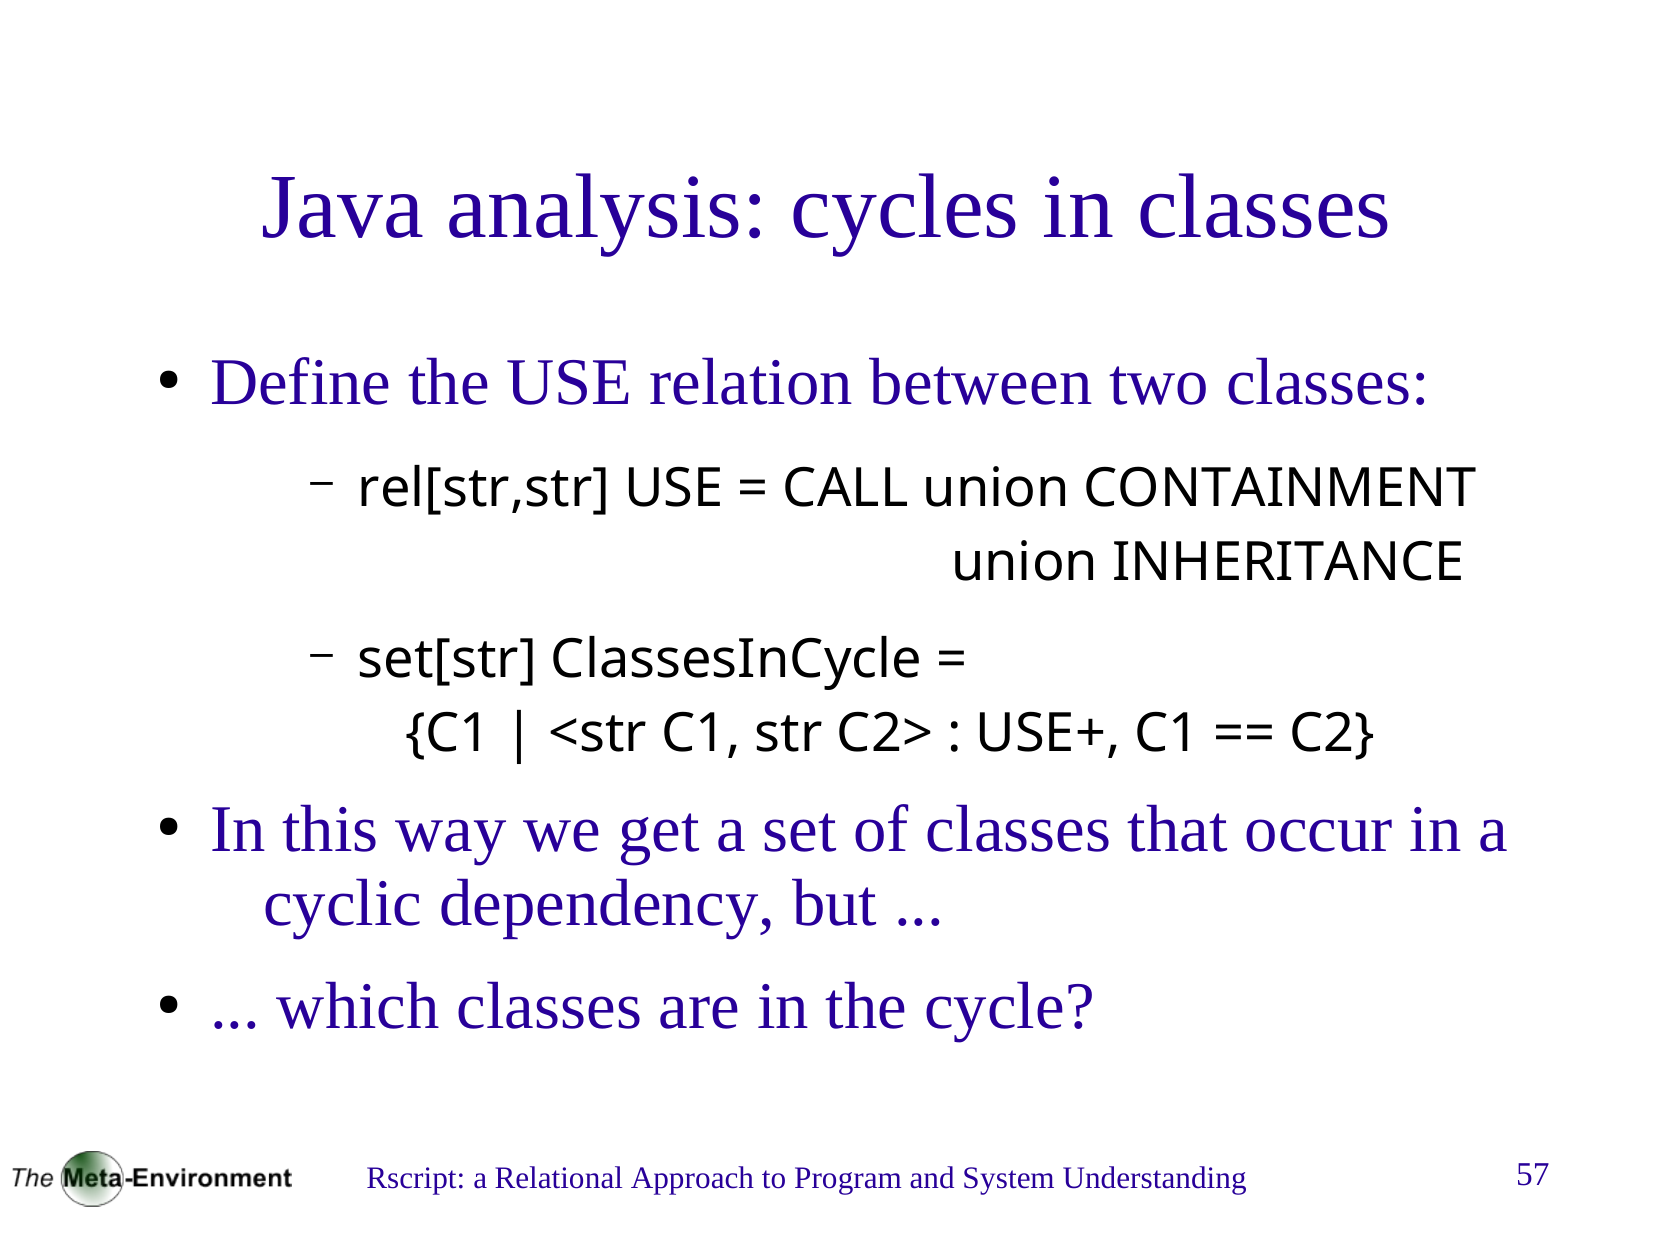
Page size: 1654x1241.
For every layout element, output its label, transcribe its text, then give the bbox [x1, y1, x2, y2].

picture [12, 1151, 292, 1207]
list Define the USE relation between two classes: rel[str,str] USE = CALL union CONTAINMENT union INHERITANCE set[str] ClassesInCycle = {C1 | <str C1, str C2> : USE+, C1 == C2} In this way we get a set of classes that occur in a cyclic dependency, but ... ... which classes are in the cycle? [121, 344, 1534, 1127]
title Java analysis: cycles in classes [121, 102, 1534, 311]
